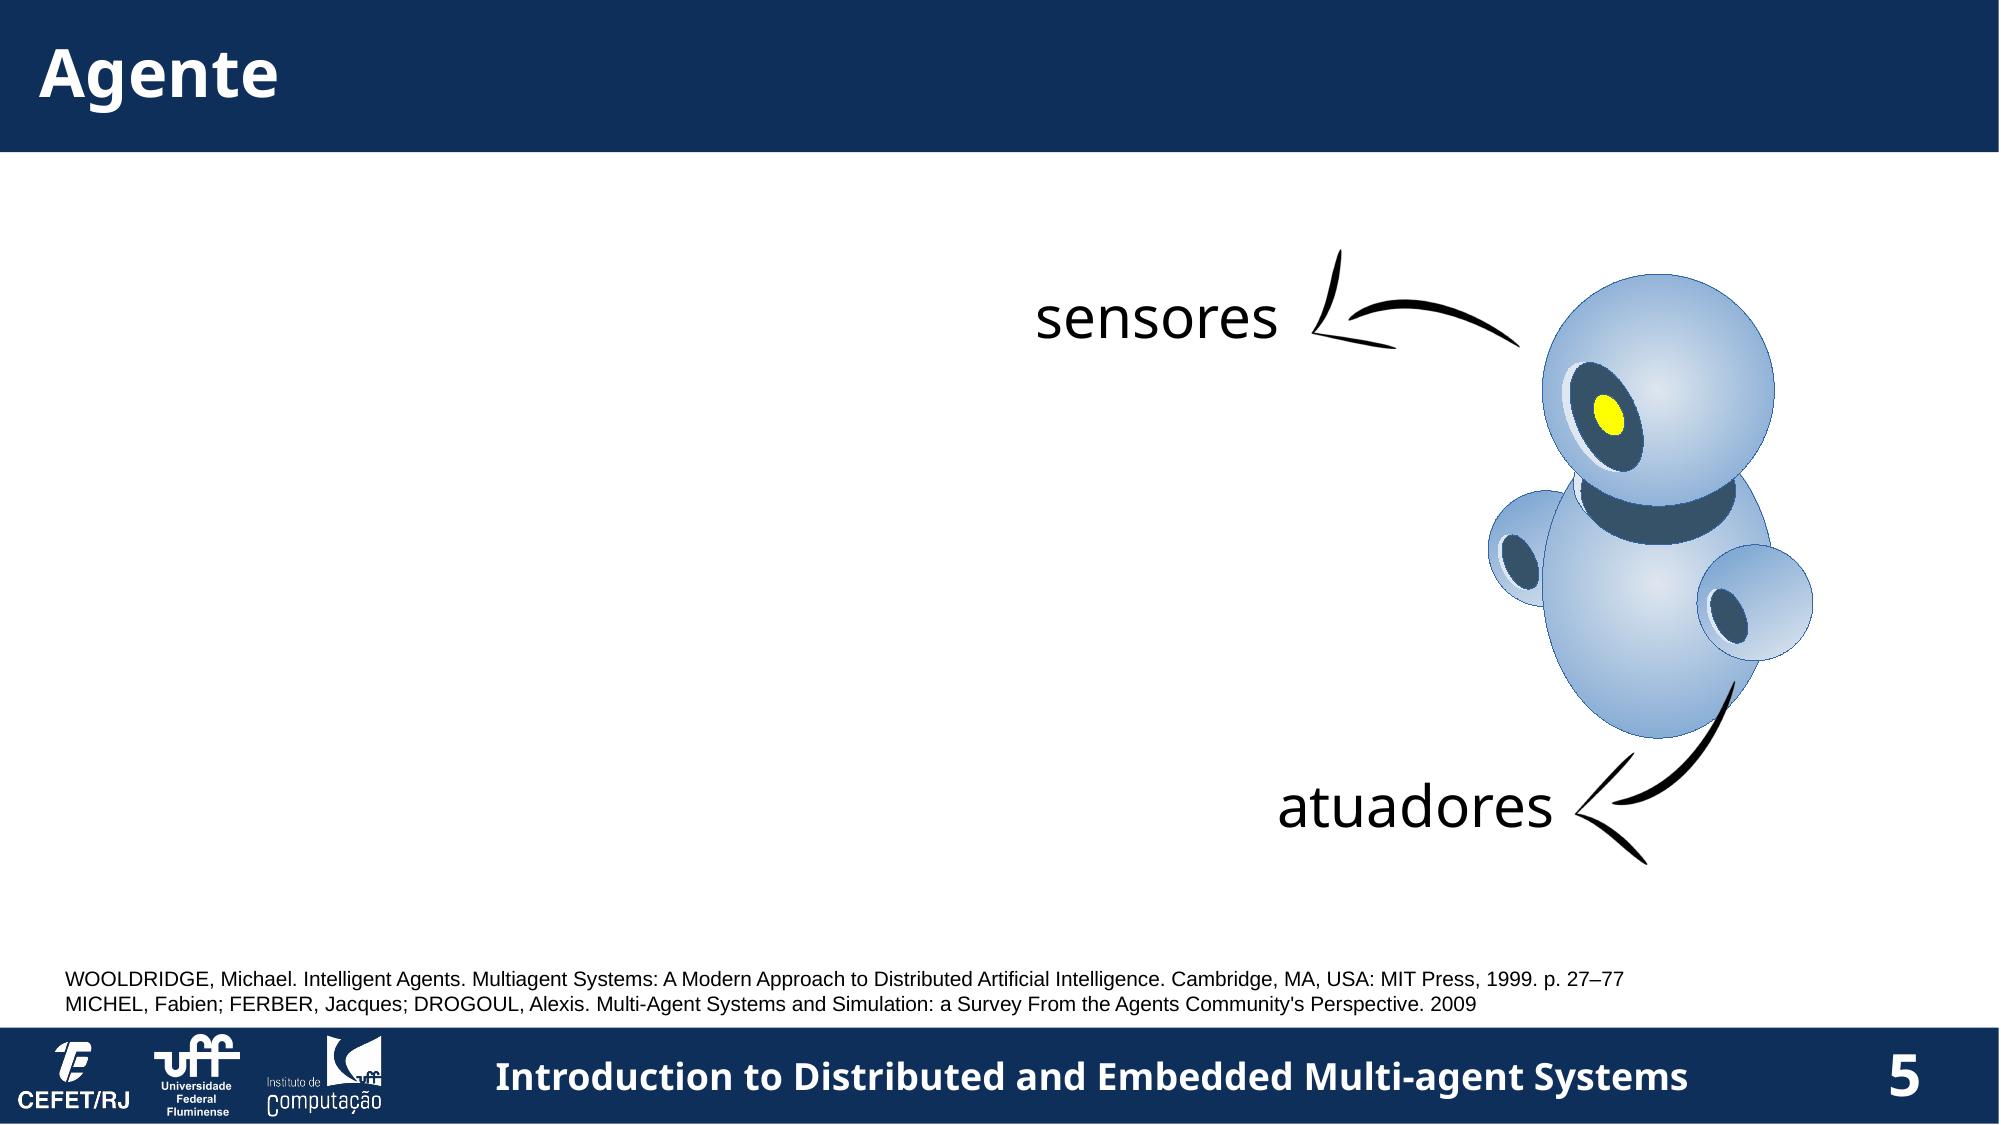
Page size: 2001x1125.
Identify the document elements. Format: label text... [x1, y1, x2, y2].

text_box [1488, 274, 1813, 738]
picture [1311, 249, 1520, 349]
picture [18, 1021, 129, 1125]
text_box atuadores [1238, 761, 1593, 847]
picture [153, 1033, 241, 1121]
picture [265, 1033, 383, 1117]
text_box sensores [980, 272, 1335, 358]
picture [1593, 679, 1792, 882]
text_box Agente [25, 23, 1999, 119]
text_box WOOLDRIDGE, Michael. Intelligent Agents. Multiagent Systems: A Modern Approach to Distributed Artificial Intelligence. Cambridge, MA, USA: MIT Press, 1999. p. 27–77 MICHEL, Fabien; FERBER, Jacques; DROGOUL, Alexis. Multi-Agent Systems and Simulation: a Survey From the Agents Community's Perspective. 2009 [50, 958, 1969, 1024]
